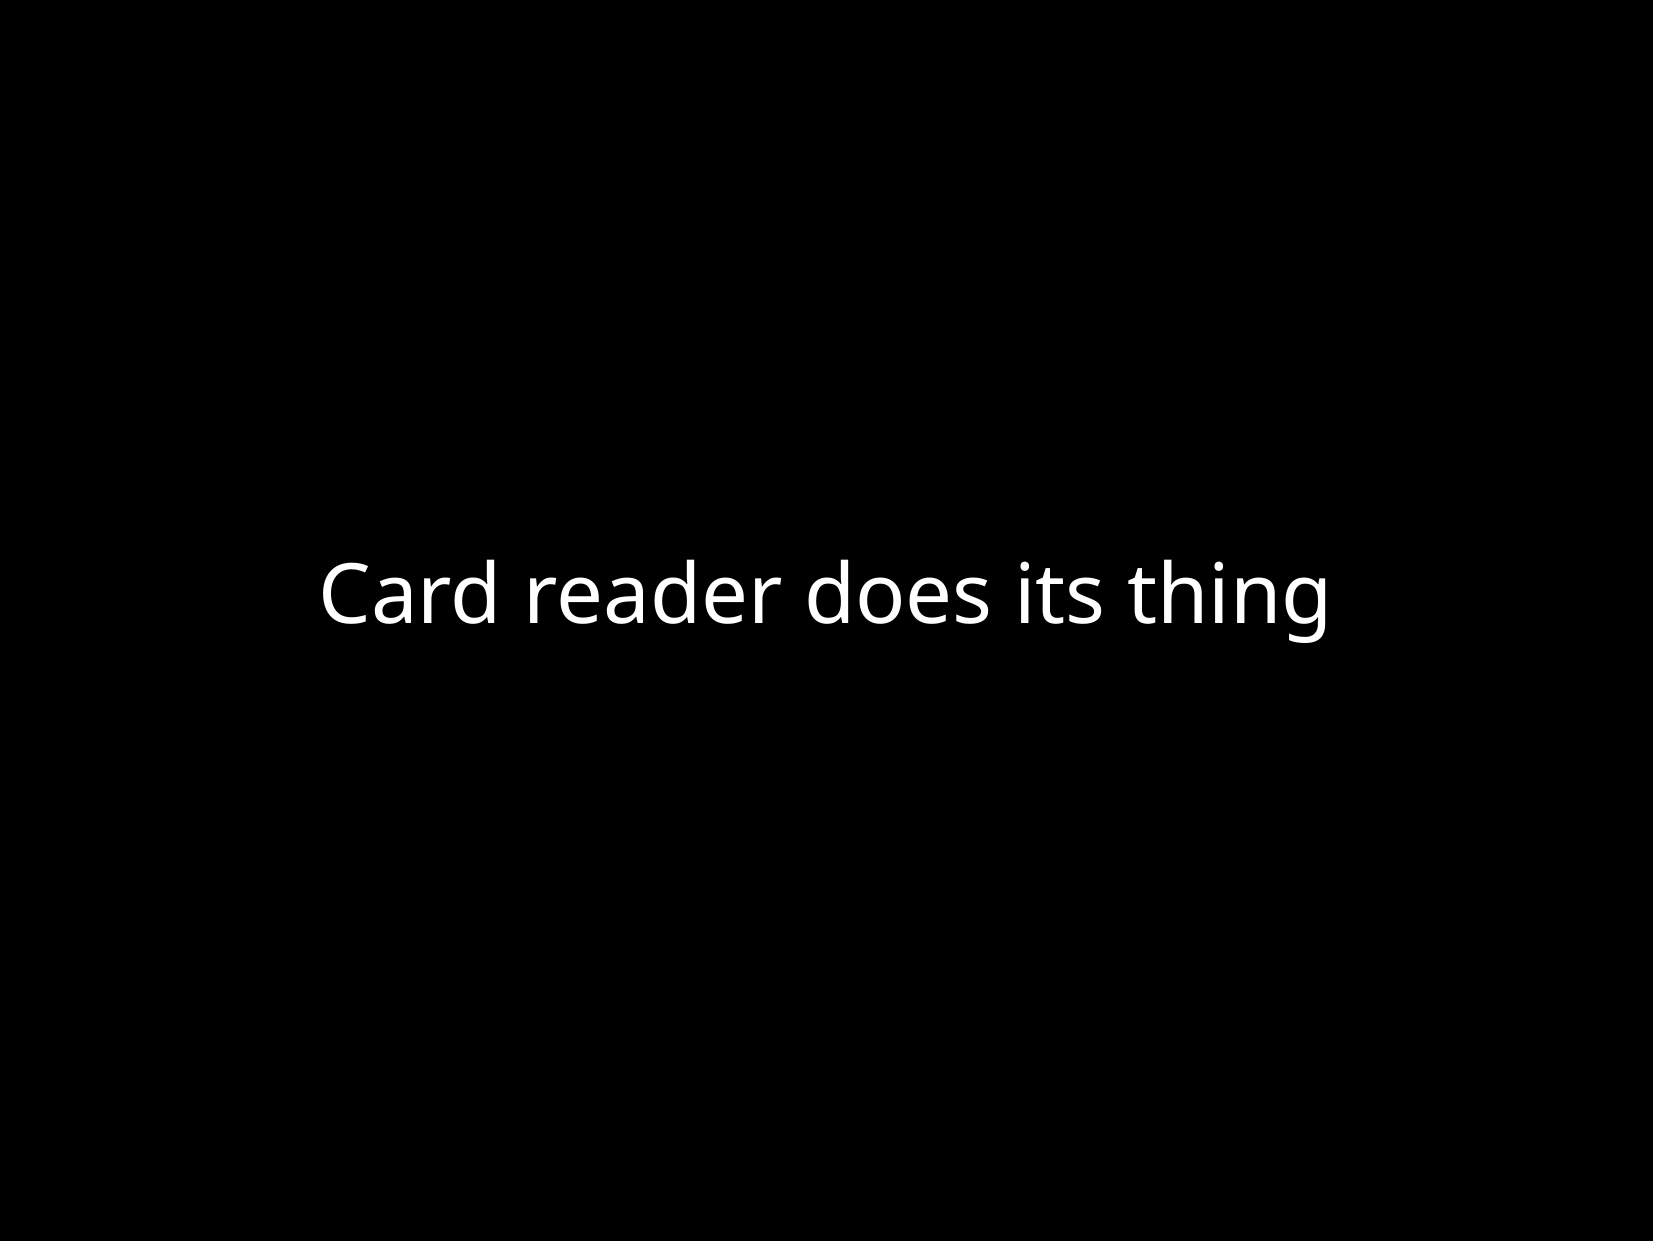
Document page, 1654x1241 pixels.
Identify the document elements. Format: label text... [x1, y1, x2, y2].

subtitle Card reader does its thing [82, 231, 1571, 951]
